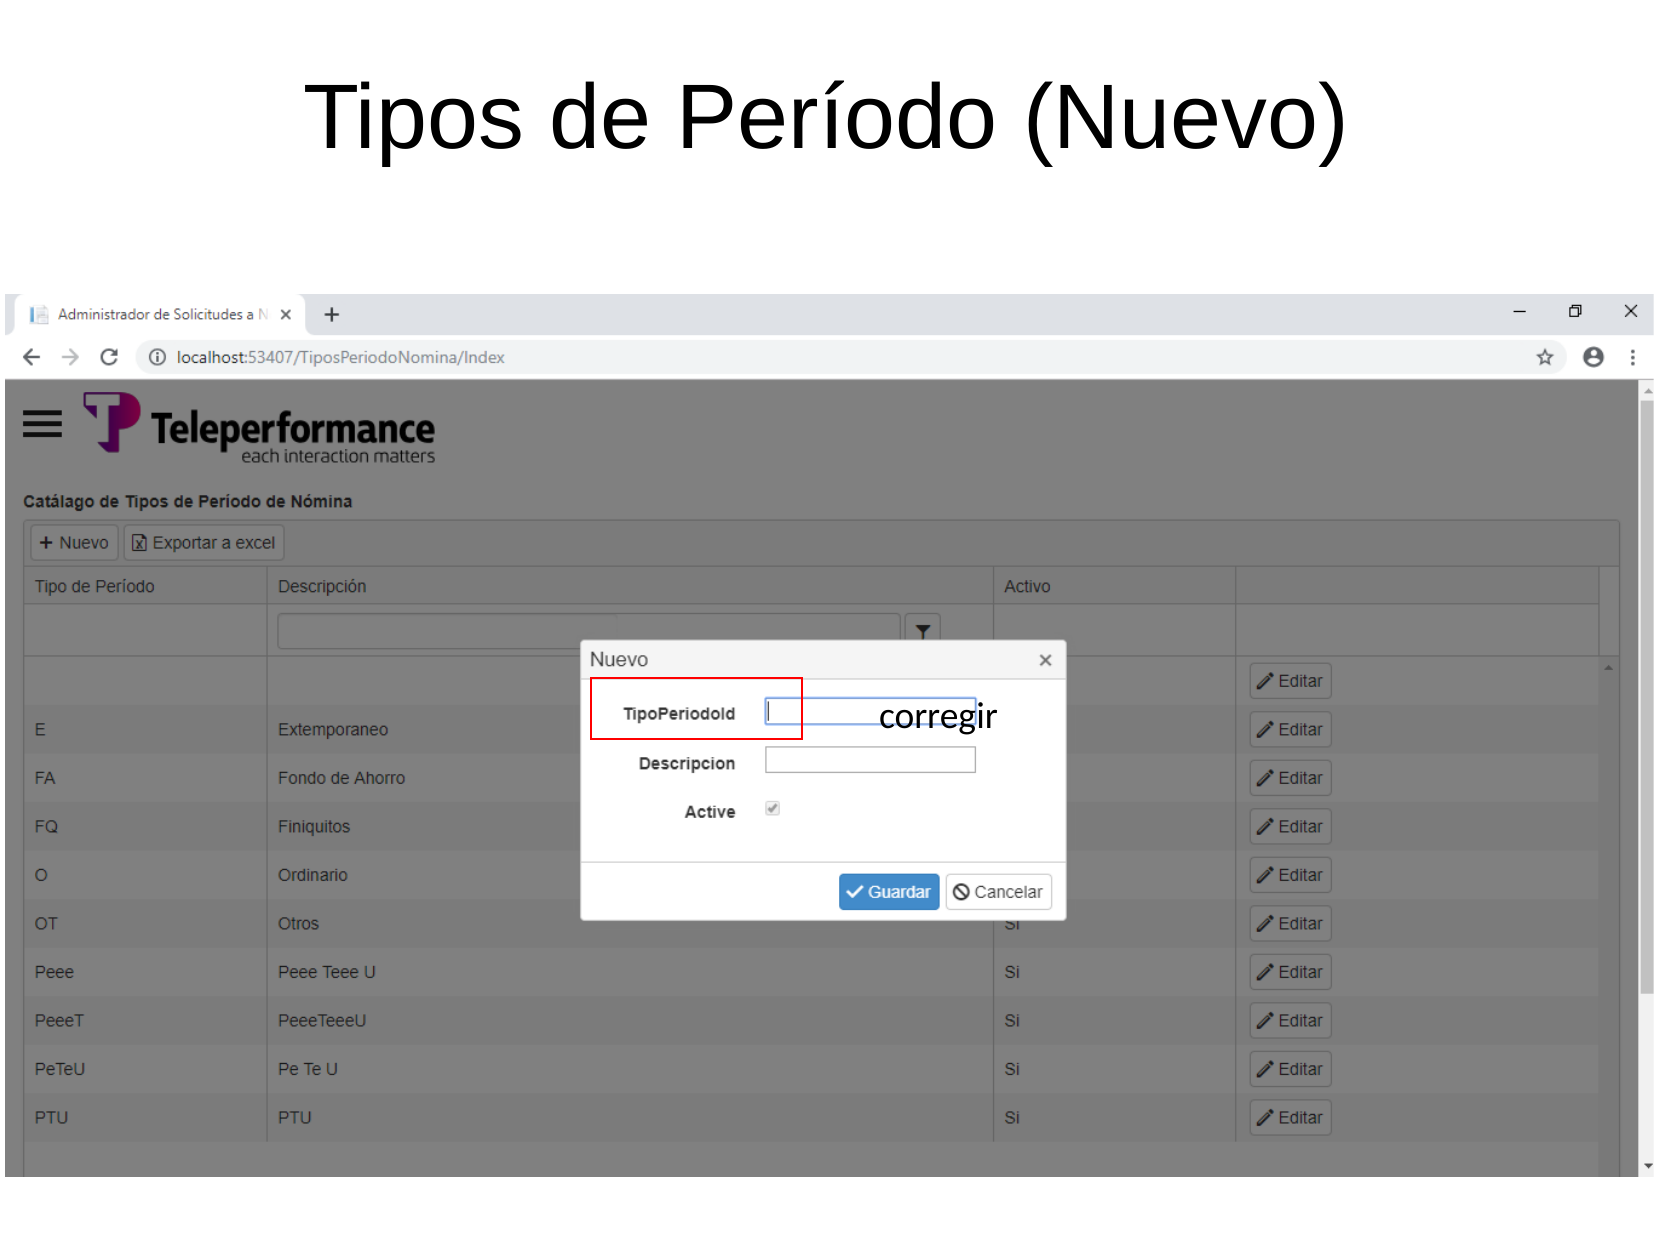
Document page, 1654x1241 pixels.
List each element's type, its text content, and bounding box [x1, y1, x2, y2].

picture [5, 294, 1654, 1177]
title Tipos de Período (Nuevo) [82, 49, 1571, 257]
text_box corregir [864, 683, 1013, 744]
